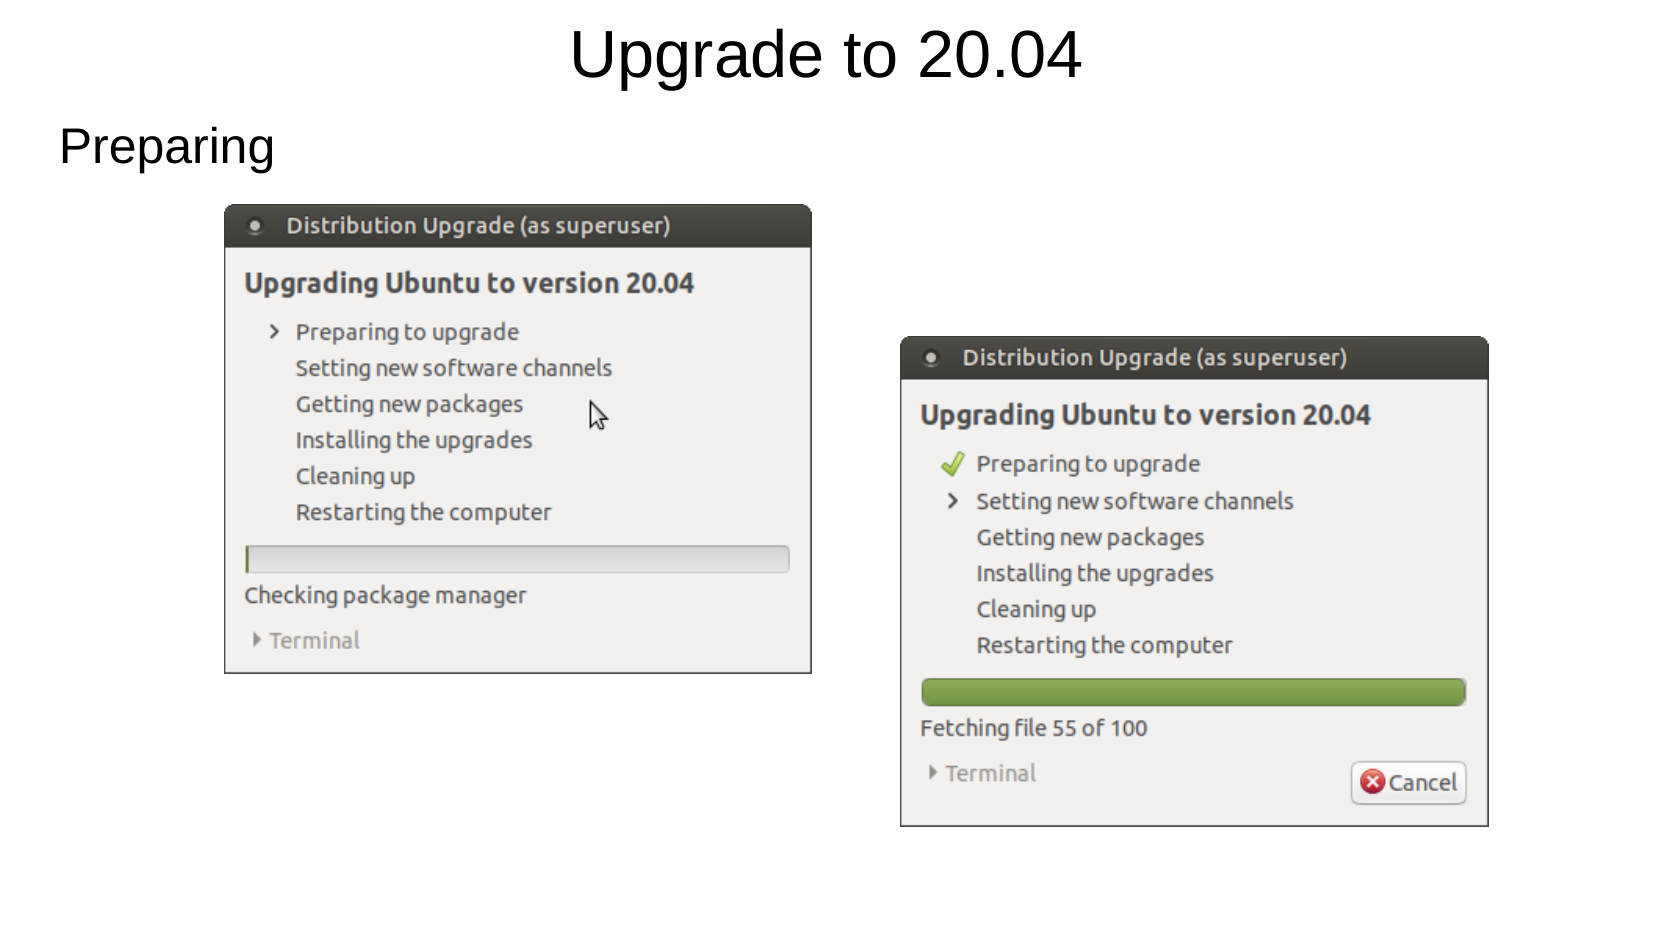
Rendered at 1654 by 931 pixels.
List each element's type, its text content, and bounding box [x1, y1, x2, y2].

picture [900, 336, 1489, 827]
subtitle Preparing [59, 91, 1548, 201]
picture [224, 204, 812, 674]
title Upgrade to 20.04 [82, 16, 1571, 92]
